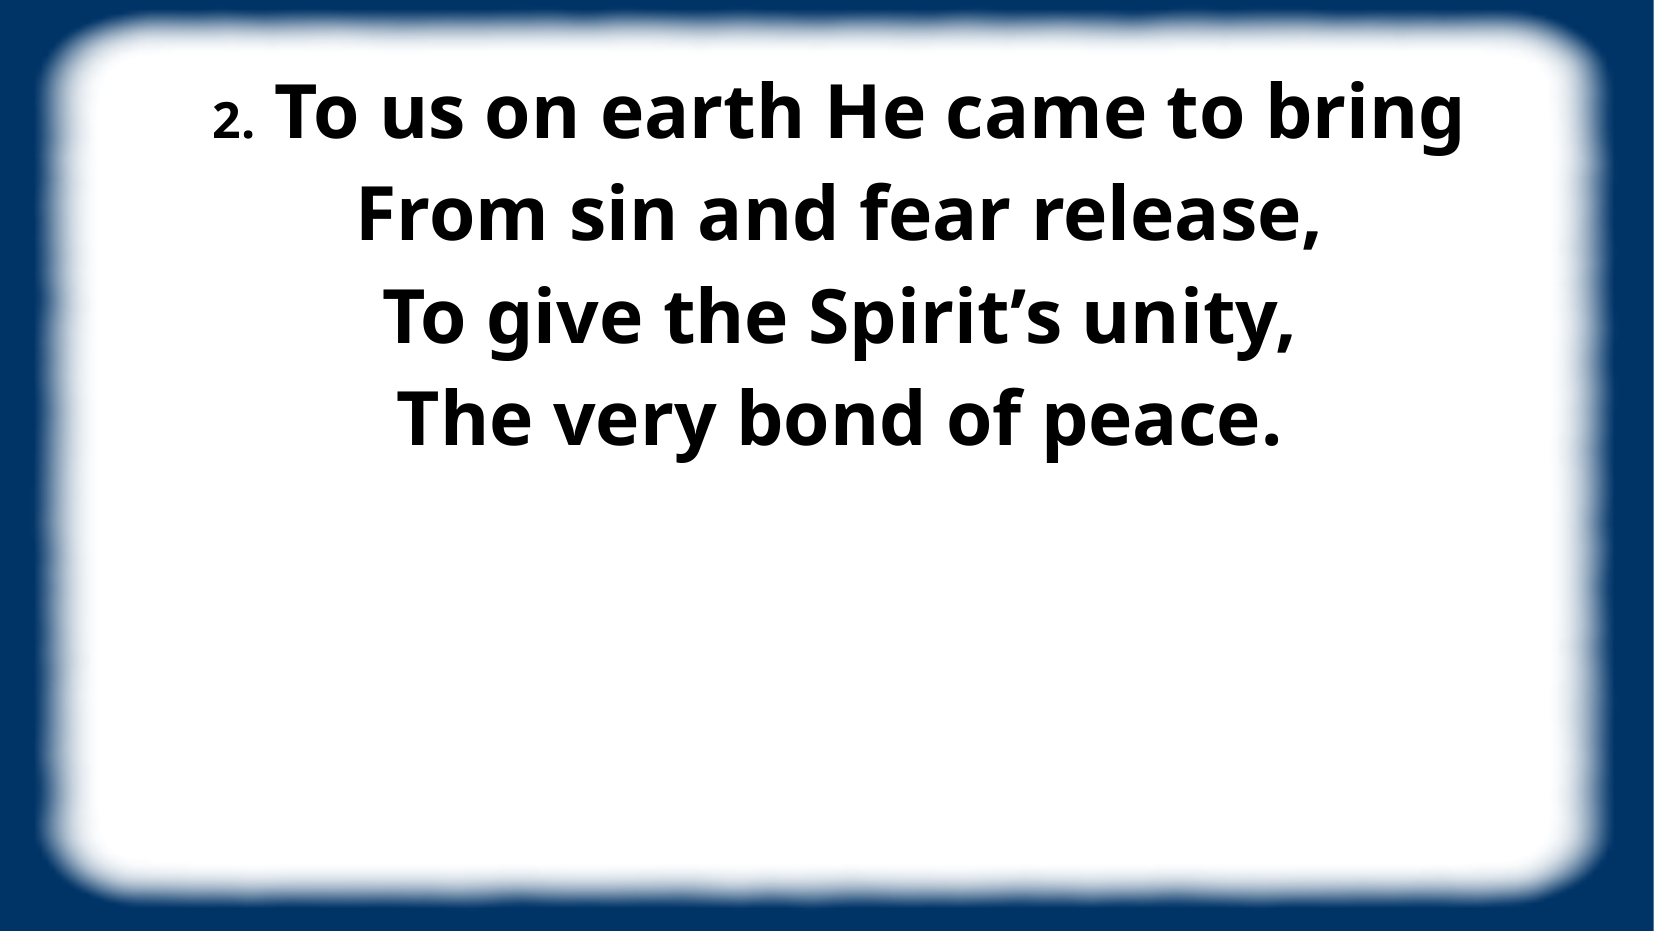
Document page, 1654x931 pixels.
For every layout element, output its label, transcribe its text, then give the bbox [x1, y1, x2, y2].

text_box 2. To us on earth He came to bring From sin and fear release, To give the Spirit’s unity, The very bond of peace. [90, 50, 1591, 466]
picture [0, 0, 1654, 931]
